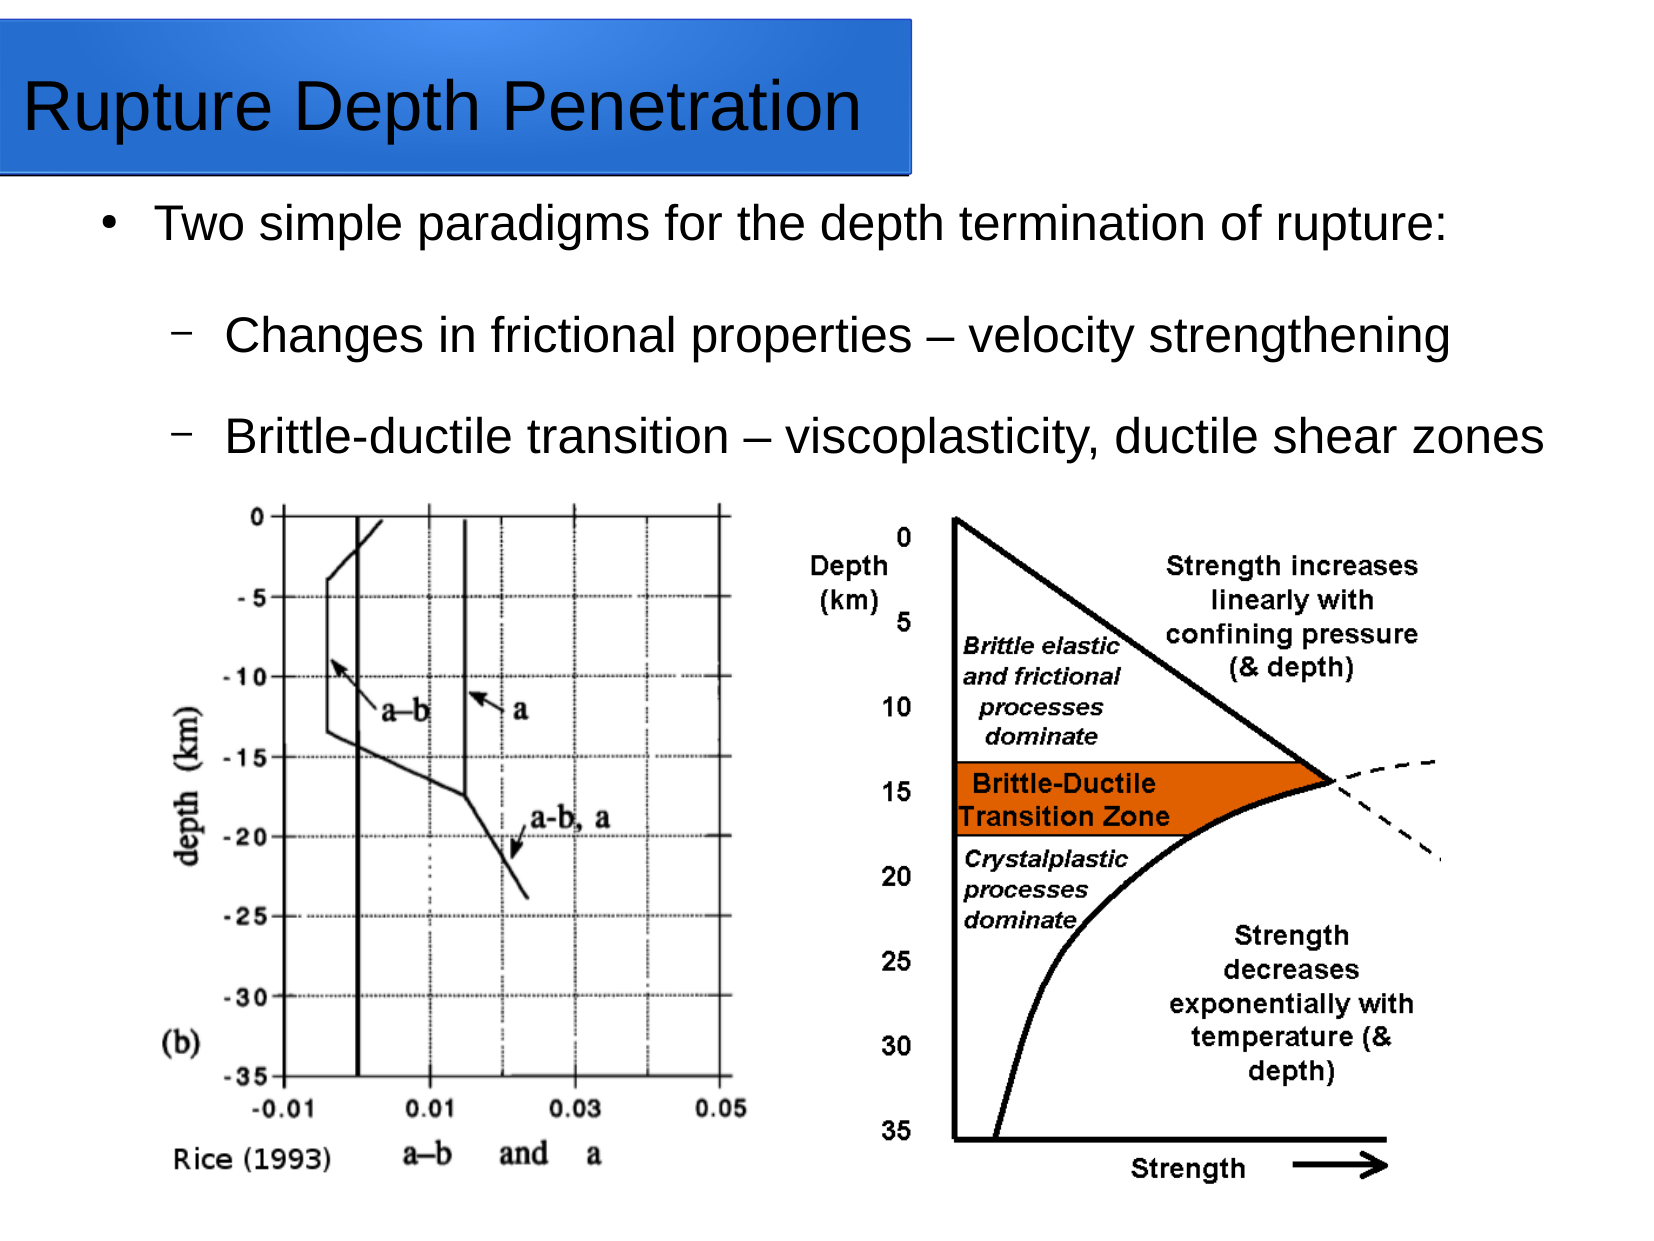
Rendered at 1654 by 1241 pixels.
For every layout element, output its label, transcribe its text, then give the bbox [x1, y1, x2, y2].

picture [150, 494, 762, 1190]
title Rupture Depth Penetration [22, 47, 886, 166]
picture [800, 494, 1441, 1211]
list Two simple paradigms for the depth termination of rupture: Changes in frictional properties – velocity strengthening Brittle-ductile transition – viscoplasticity, ductile shear zones [82, 195, 1571, 915]
